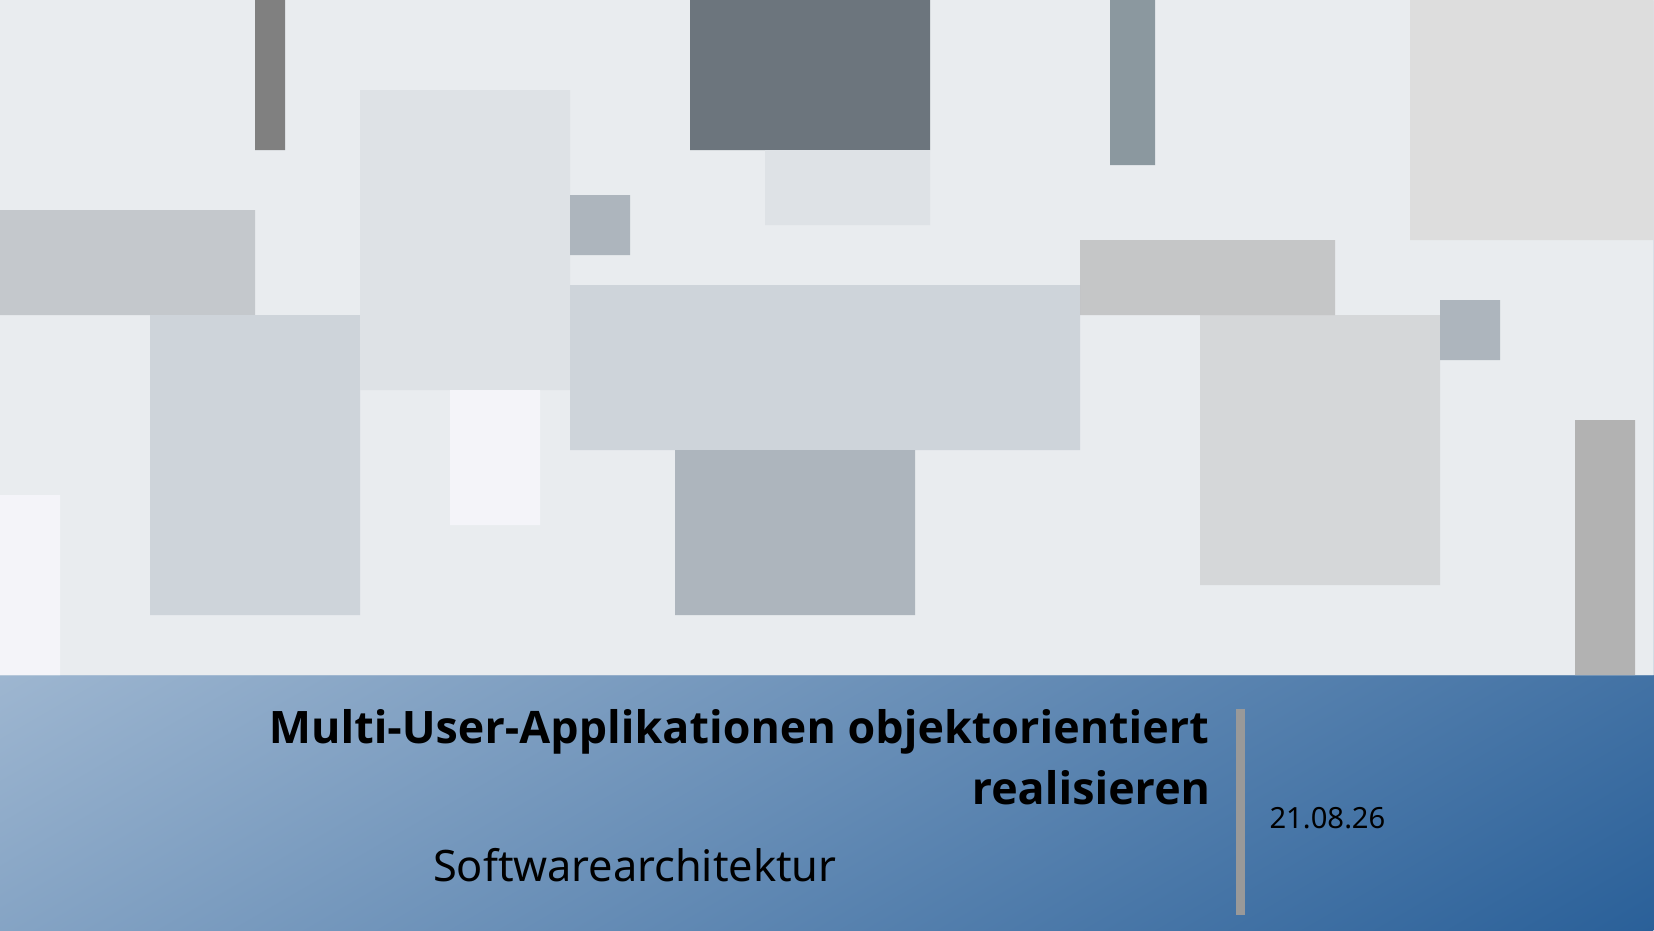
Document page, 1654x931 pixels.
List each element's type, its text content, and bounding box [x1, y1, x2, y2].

title Multi-User-Applikationen objektorientiert realisieren [59, 694, 1211, 819]
subtitle Softwarearchitektur [59, 835, 1211, 895]
